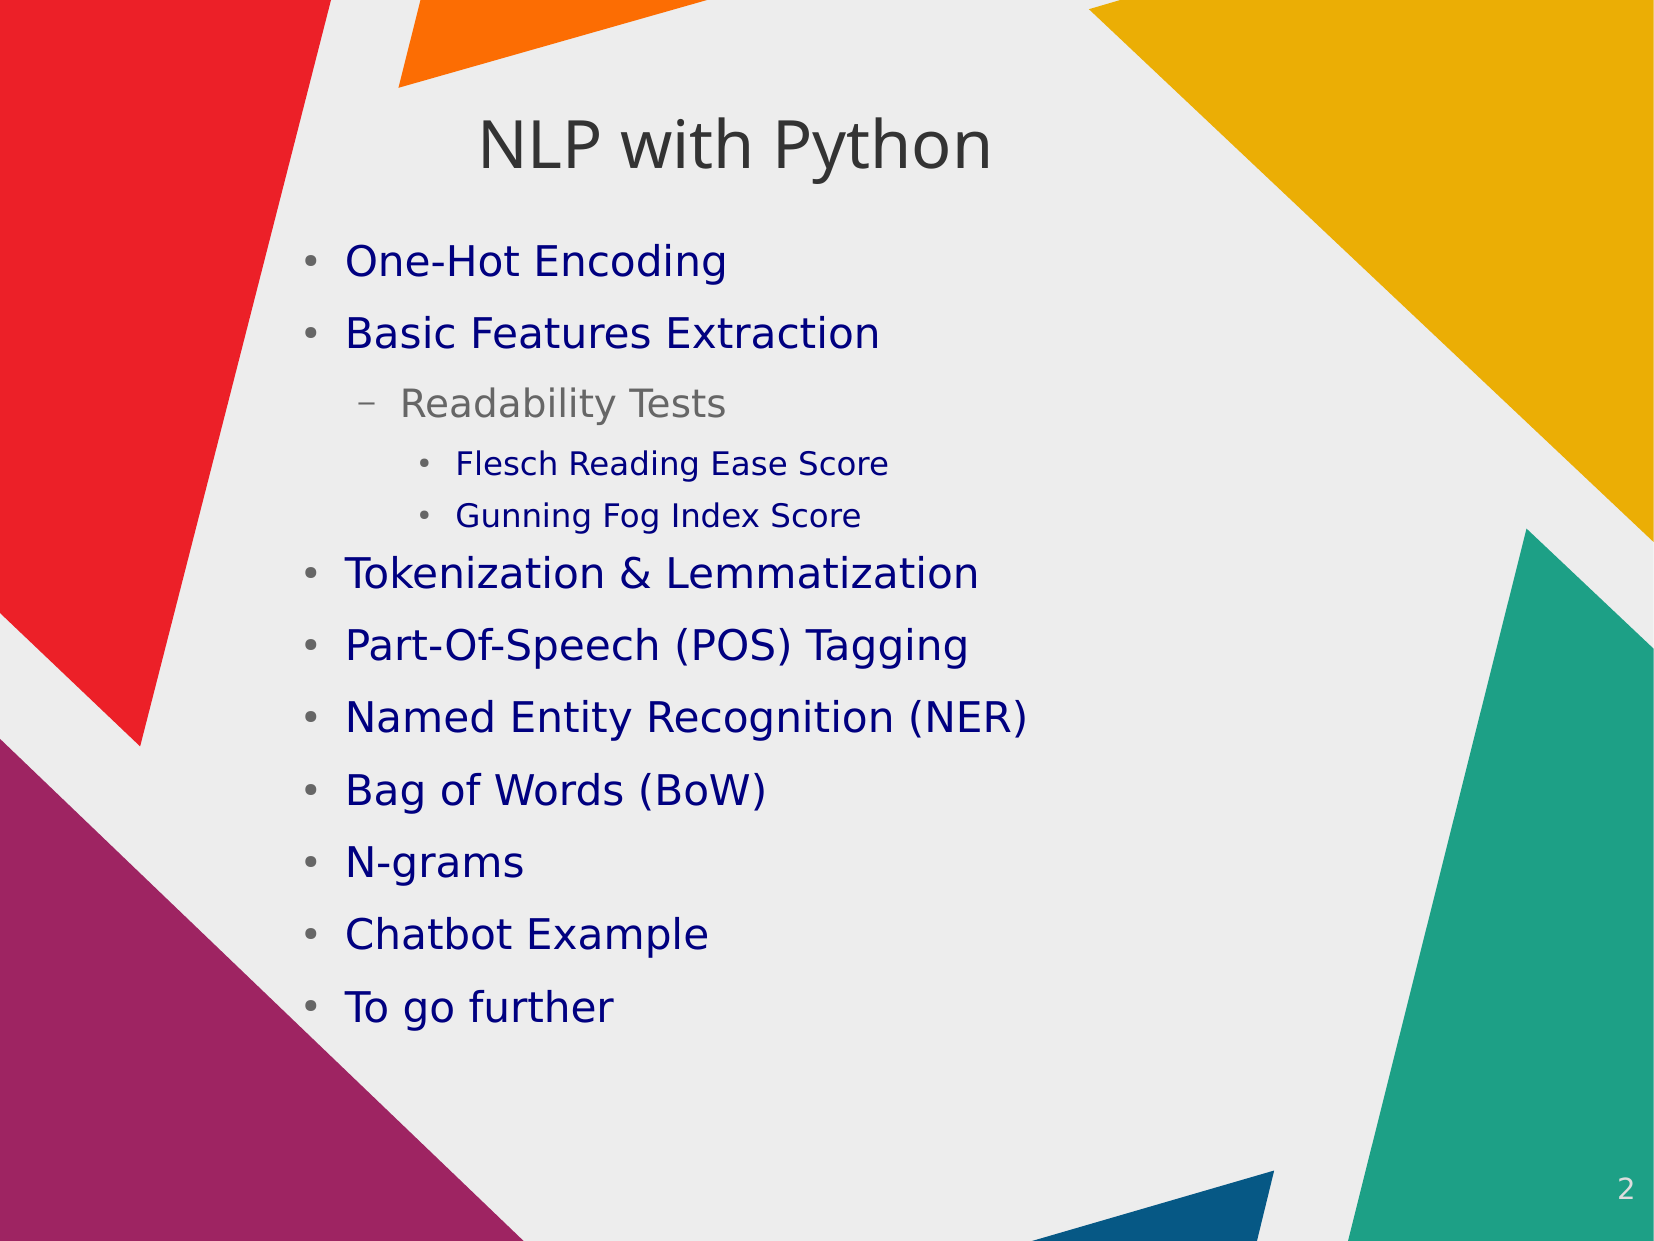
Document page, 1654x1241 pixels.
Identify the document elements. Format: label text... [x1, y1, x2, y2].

list One-Hot Encoding Basic Features Extraction Readability Tests Flesch Reading Ease Score Gunning Fog Index Score Tokenization & Lemmatization Part-Of-Speech (POS) Tagging Named Entity Recognition (NER) Bag of Words (BoW) N-grams Chatbot Example To go further [289, 237, 1372, 1037]
title NLP with Python [195, 73, 1277, 213]
